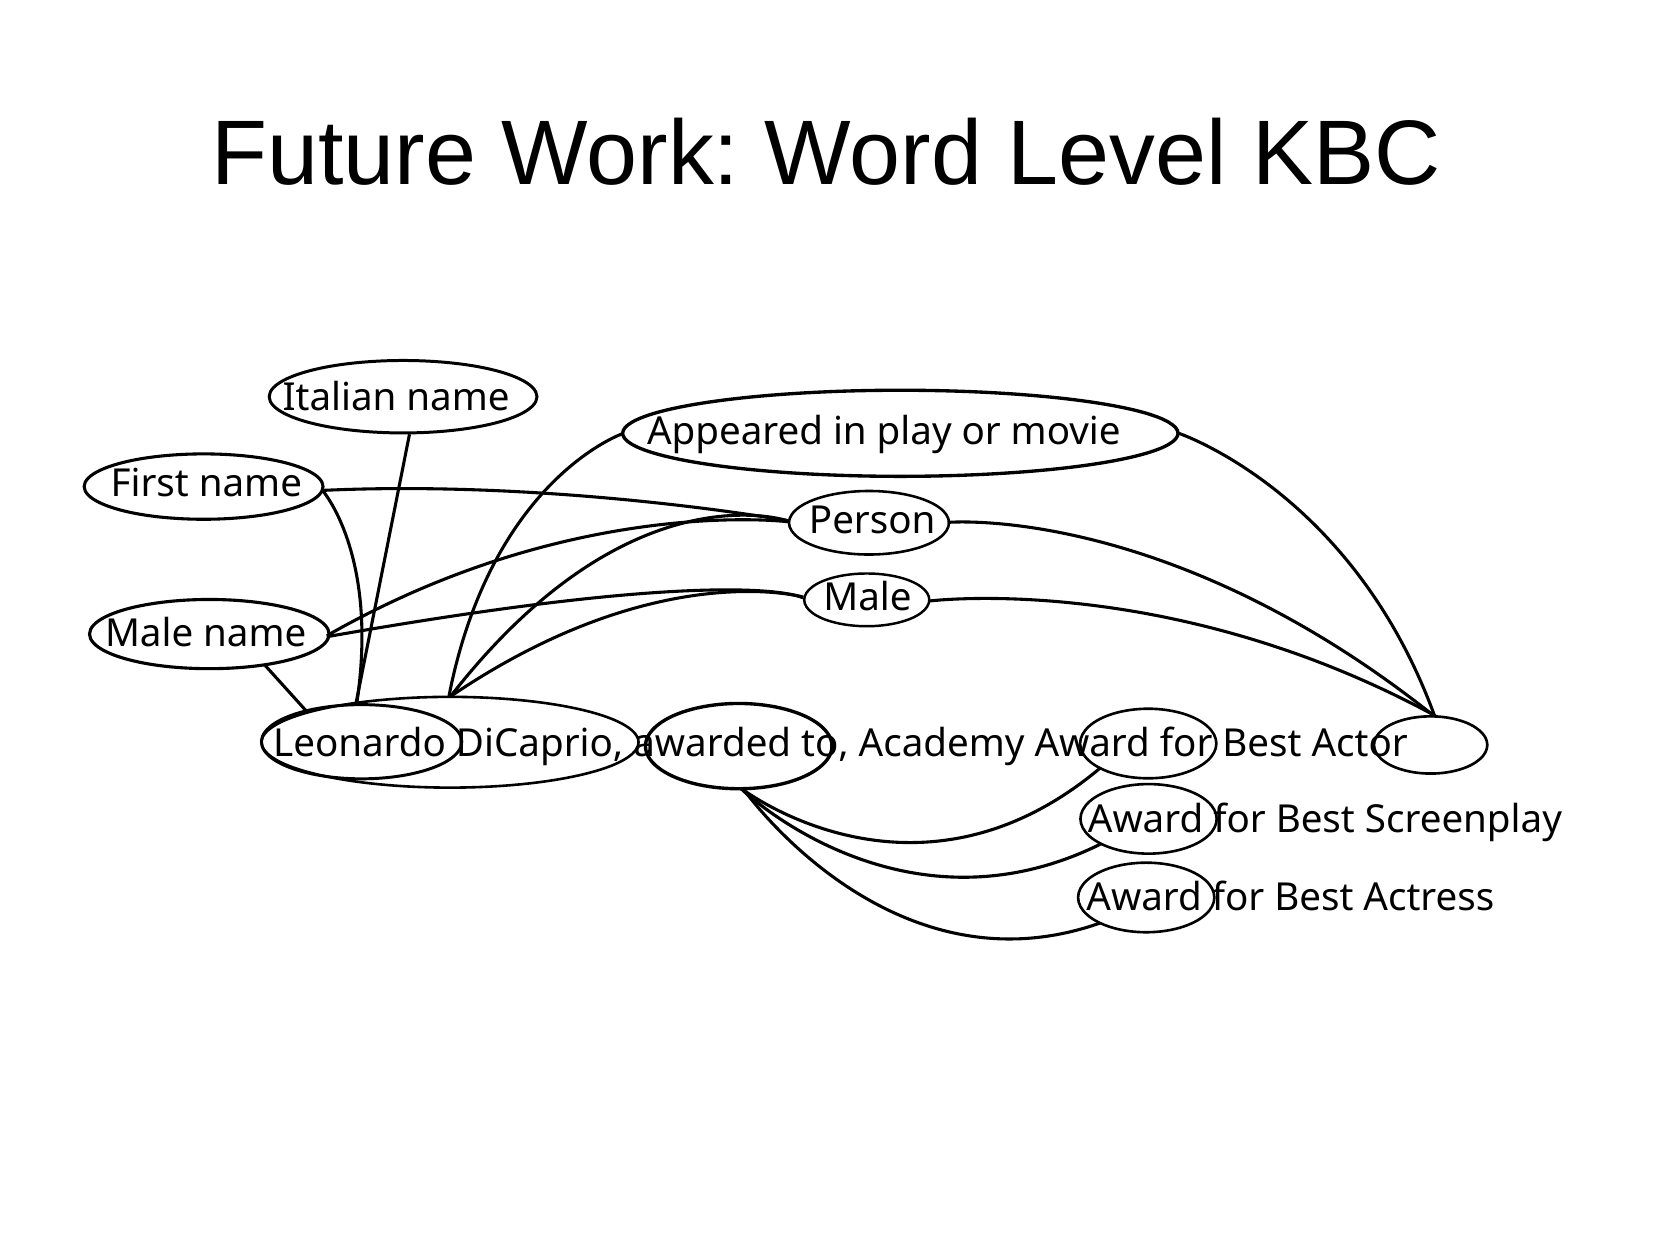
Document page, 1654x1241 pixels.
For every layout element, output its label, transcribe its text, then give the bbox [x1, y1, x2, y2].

title Future Work: Word Level KBC [82, 49, 1571, 257]
picture [82, 358, 1571, 941]
